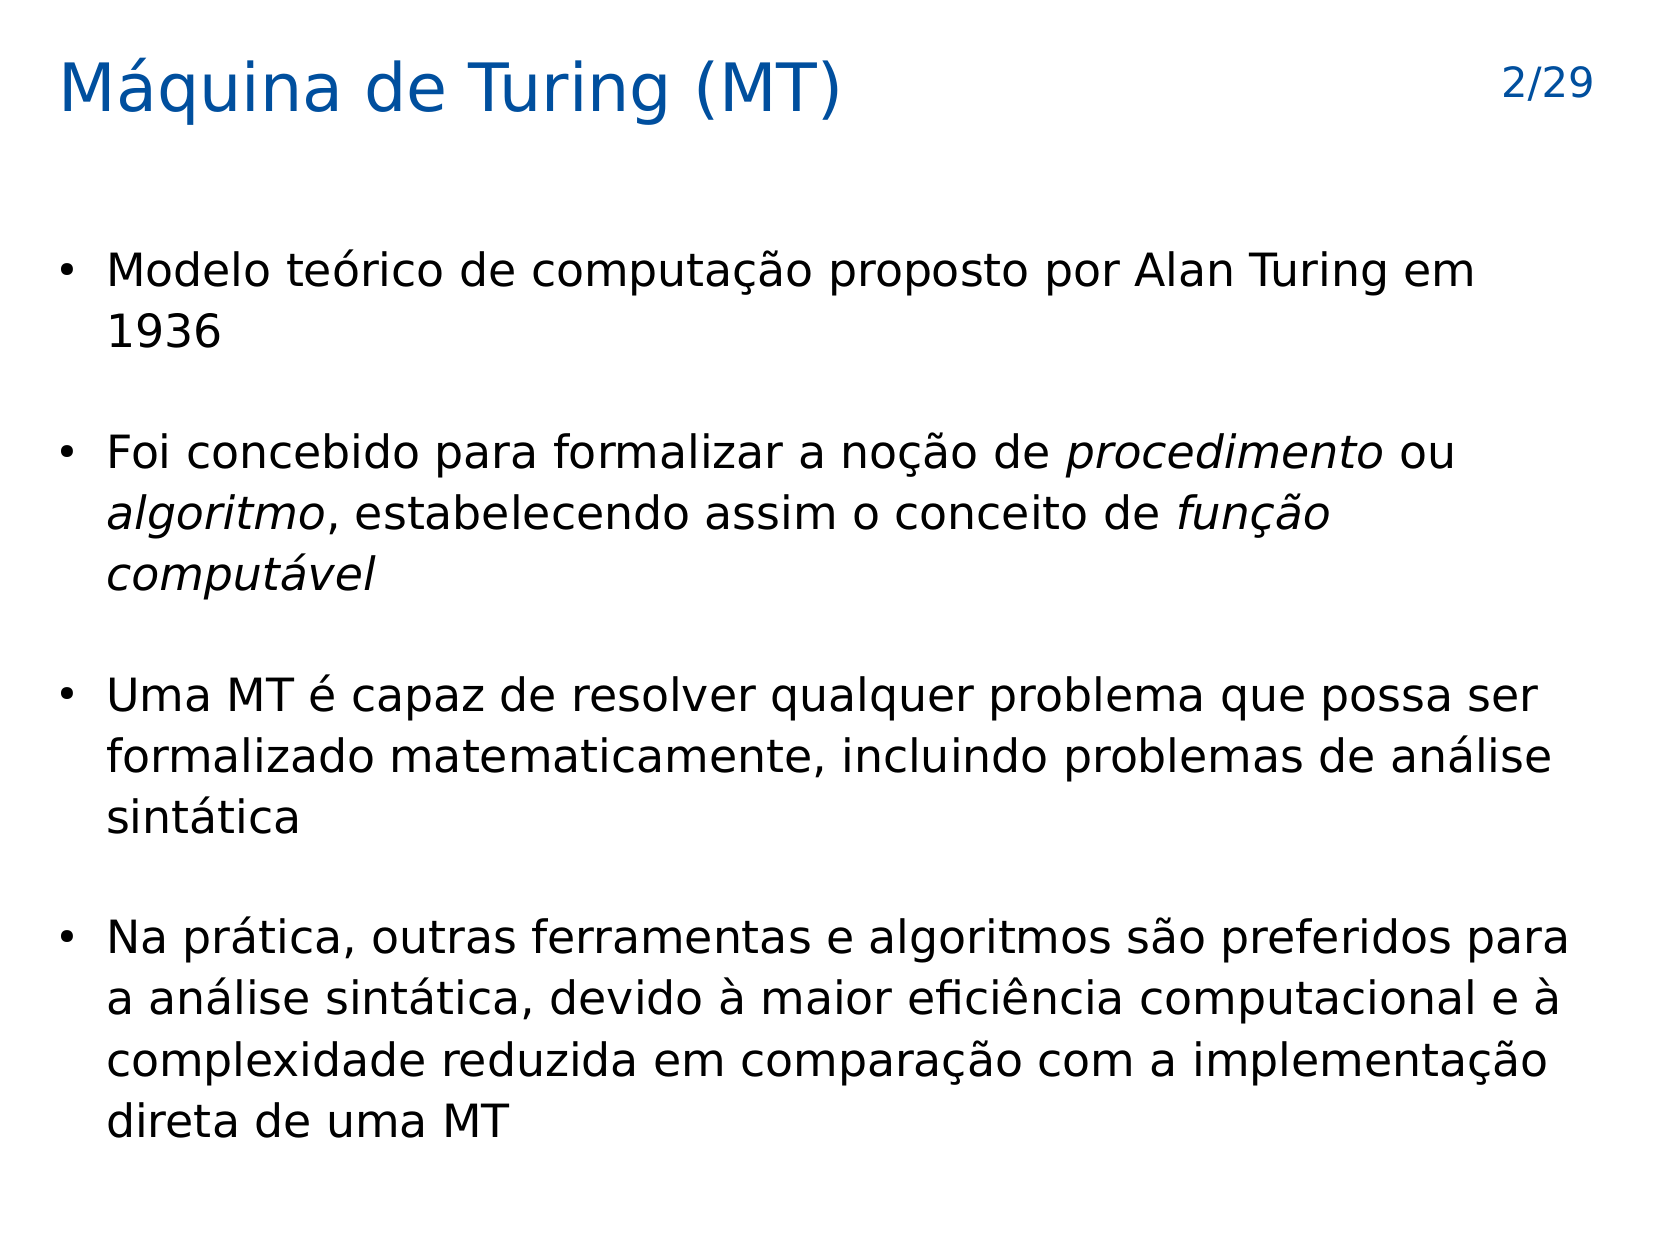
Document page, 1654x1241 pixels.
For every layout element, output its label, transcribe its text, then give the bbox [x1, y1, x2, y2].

list Modelo teórico de computação proposto por Alan Turing em 1936 Foi concebido para formalizar a noção de procedimento ou algoritmo, estabelecendo assim o conceito de função computável Uma MT é capaz de resolver qualquer problema que possa ser formalizado matematicamente, incluindo problemas de análise sintática Na prática, outras ferramentas e algoritmos são preferidos para a análise sintática, devido à maior eficiência computacional e à complexidade reduzida em comparação com a implementação direta de uma MT [59, 236, 1595, 1211]
title Máquina de Turing (MT) [59, 29, 1625, 148]
